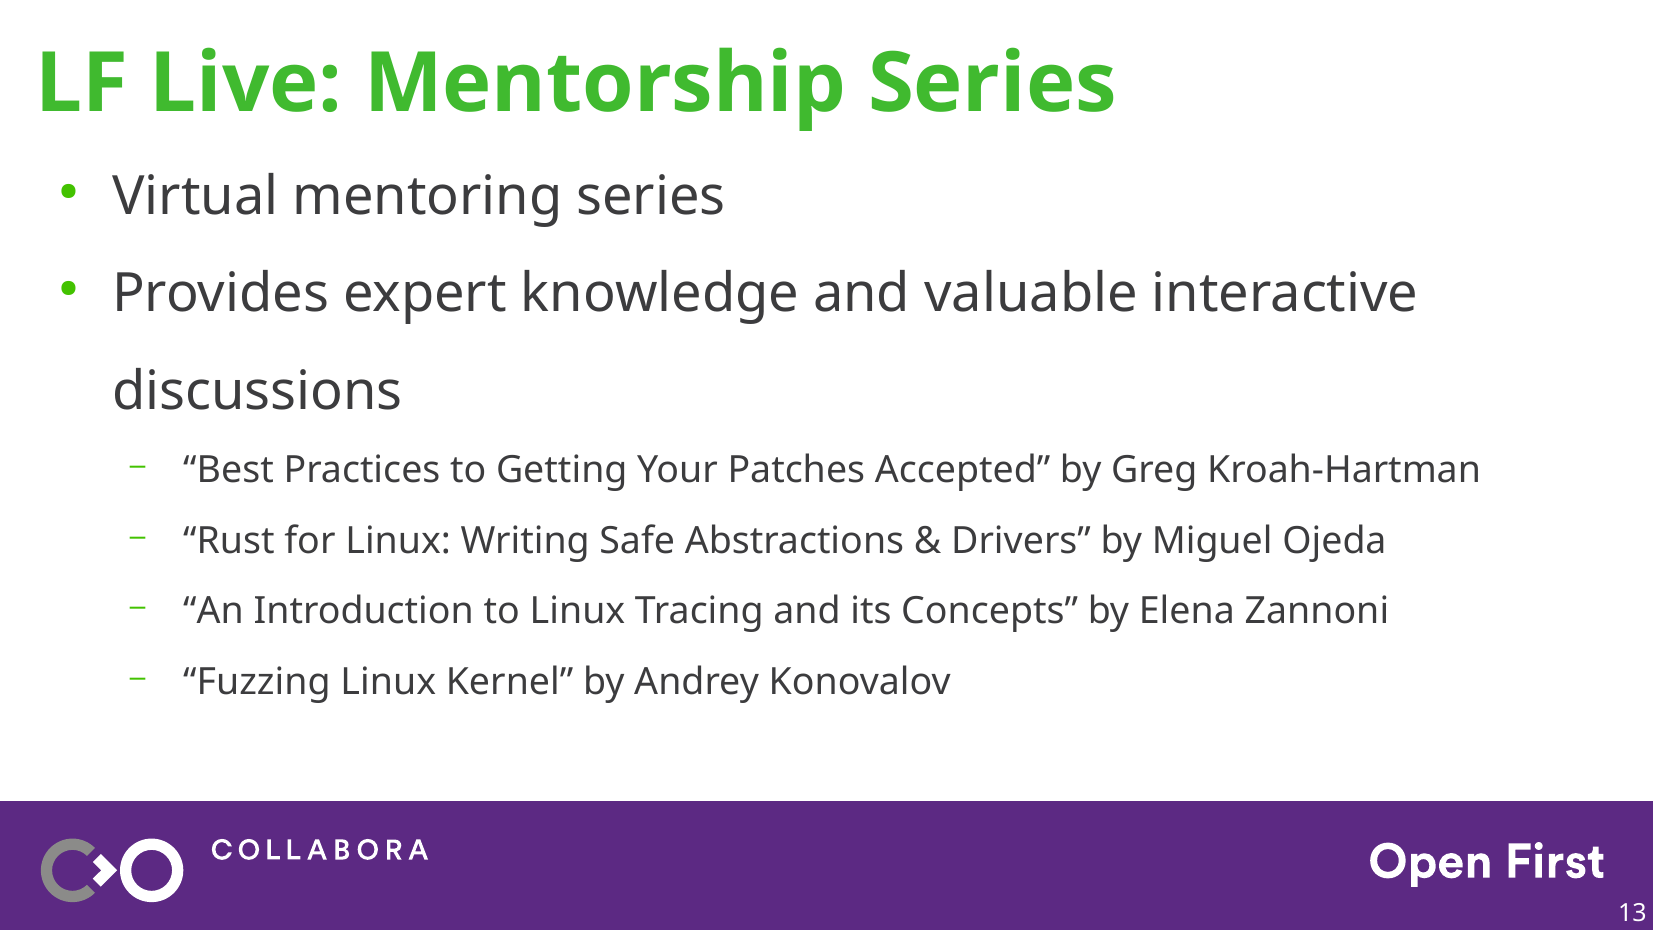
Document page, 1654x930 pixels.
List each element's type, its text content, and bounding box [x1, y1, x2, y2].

title LF Live: Mentorship Series [35, 28, 1608, 192]
list Virtual mentoring series Provides expert knowledge and valuable interactive discussions “Best Practices to Getting Your Patches Accepted” by Greg Kroah-Hartman “Rust for Linux: Writing Safe Abstractions & Drivers” by Miguel Ojeda “An Introduction to Linux Tracing and its Concepts” by Elena Zannoni “Fuzzing Linux Kernel” by Andrey Konovalov [41, 160, 1613, 804]
